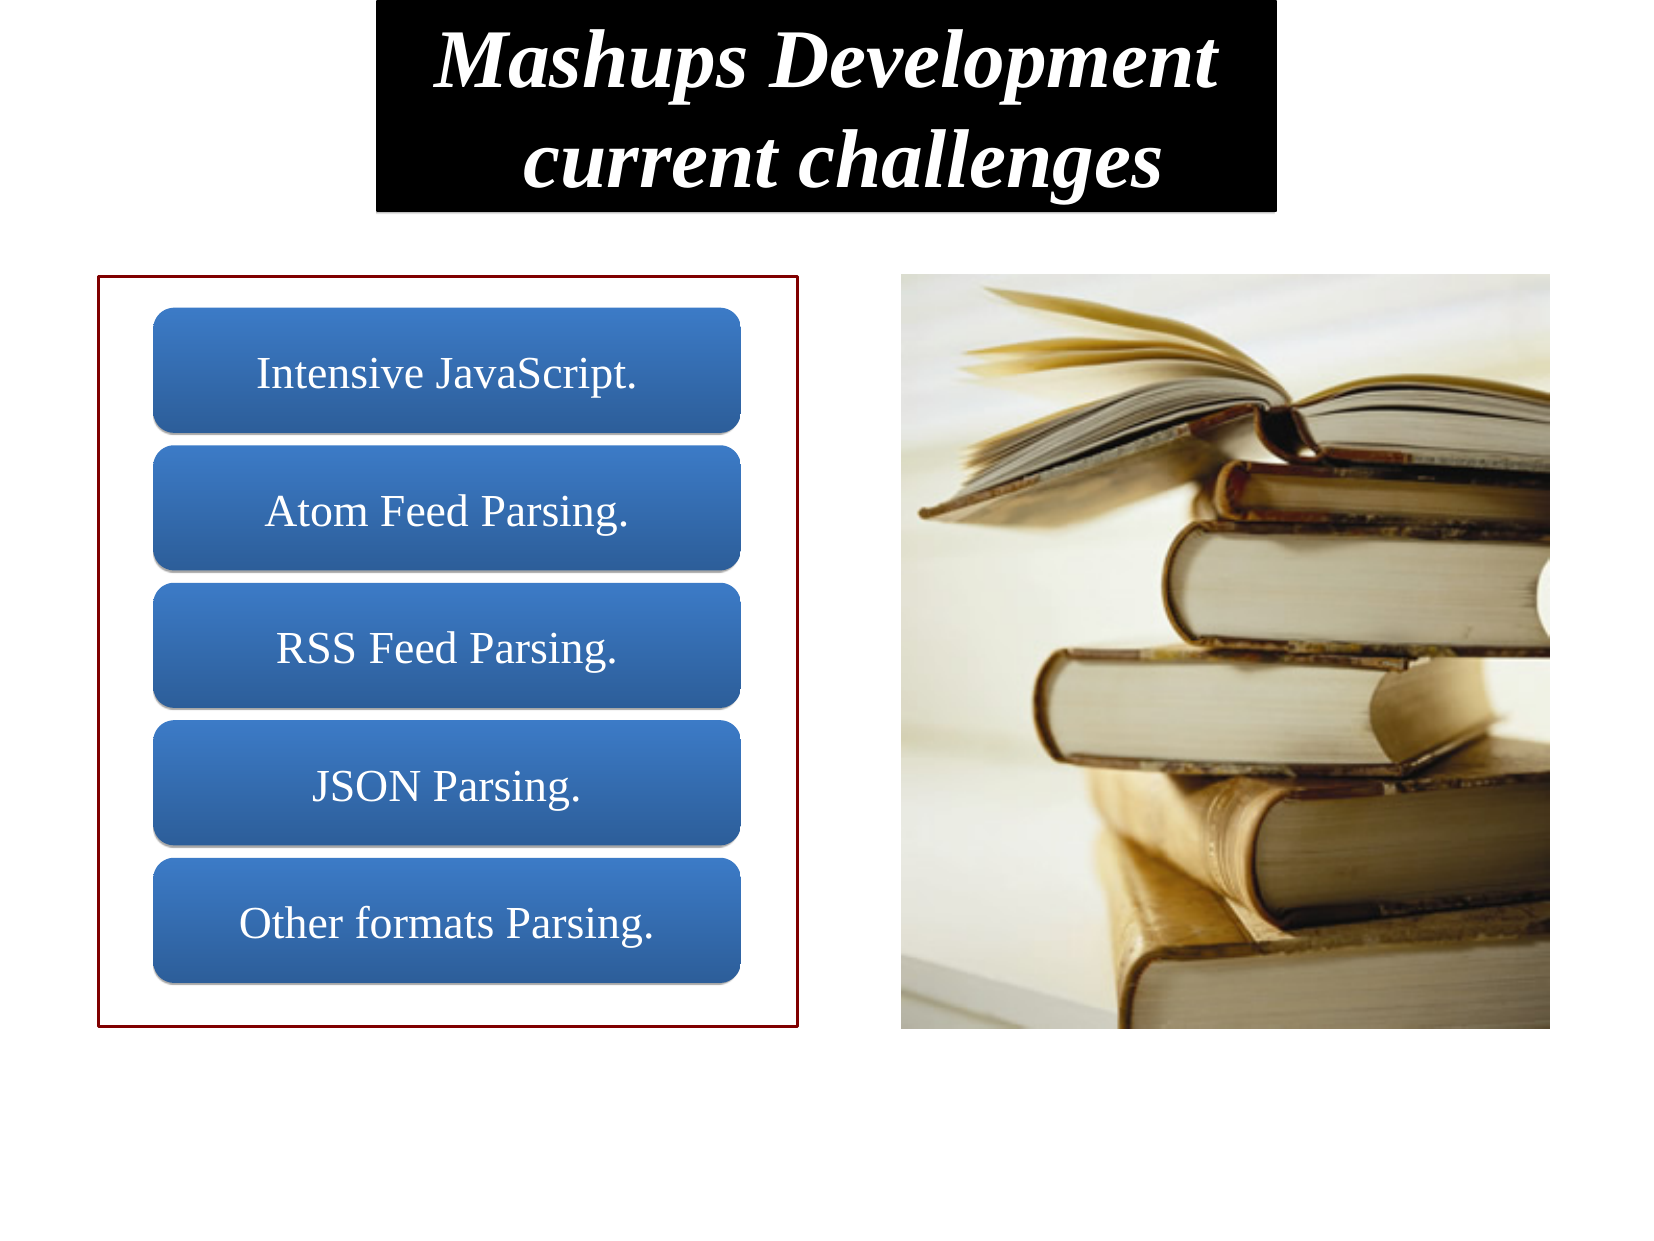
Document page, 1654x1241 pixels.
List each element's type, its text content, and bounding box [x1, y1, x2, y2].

title Mashups Development current challenges [376, 0, 1277, 212]
picture [901, 274, 1550, 1029]
text_box Atom Feed Parsing. [153, 445, 741, 571]
text_box Intensive JavaScript. [153, 307, 741, 433]
text_box Other formats Parsing. [153, 857, 741, 983]
text_box RSS Feed Parsing. [153, 582, 741, 708]
text_box JSON Parsing. [153, 720, 741, 846]
